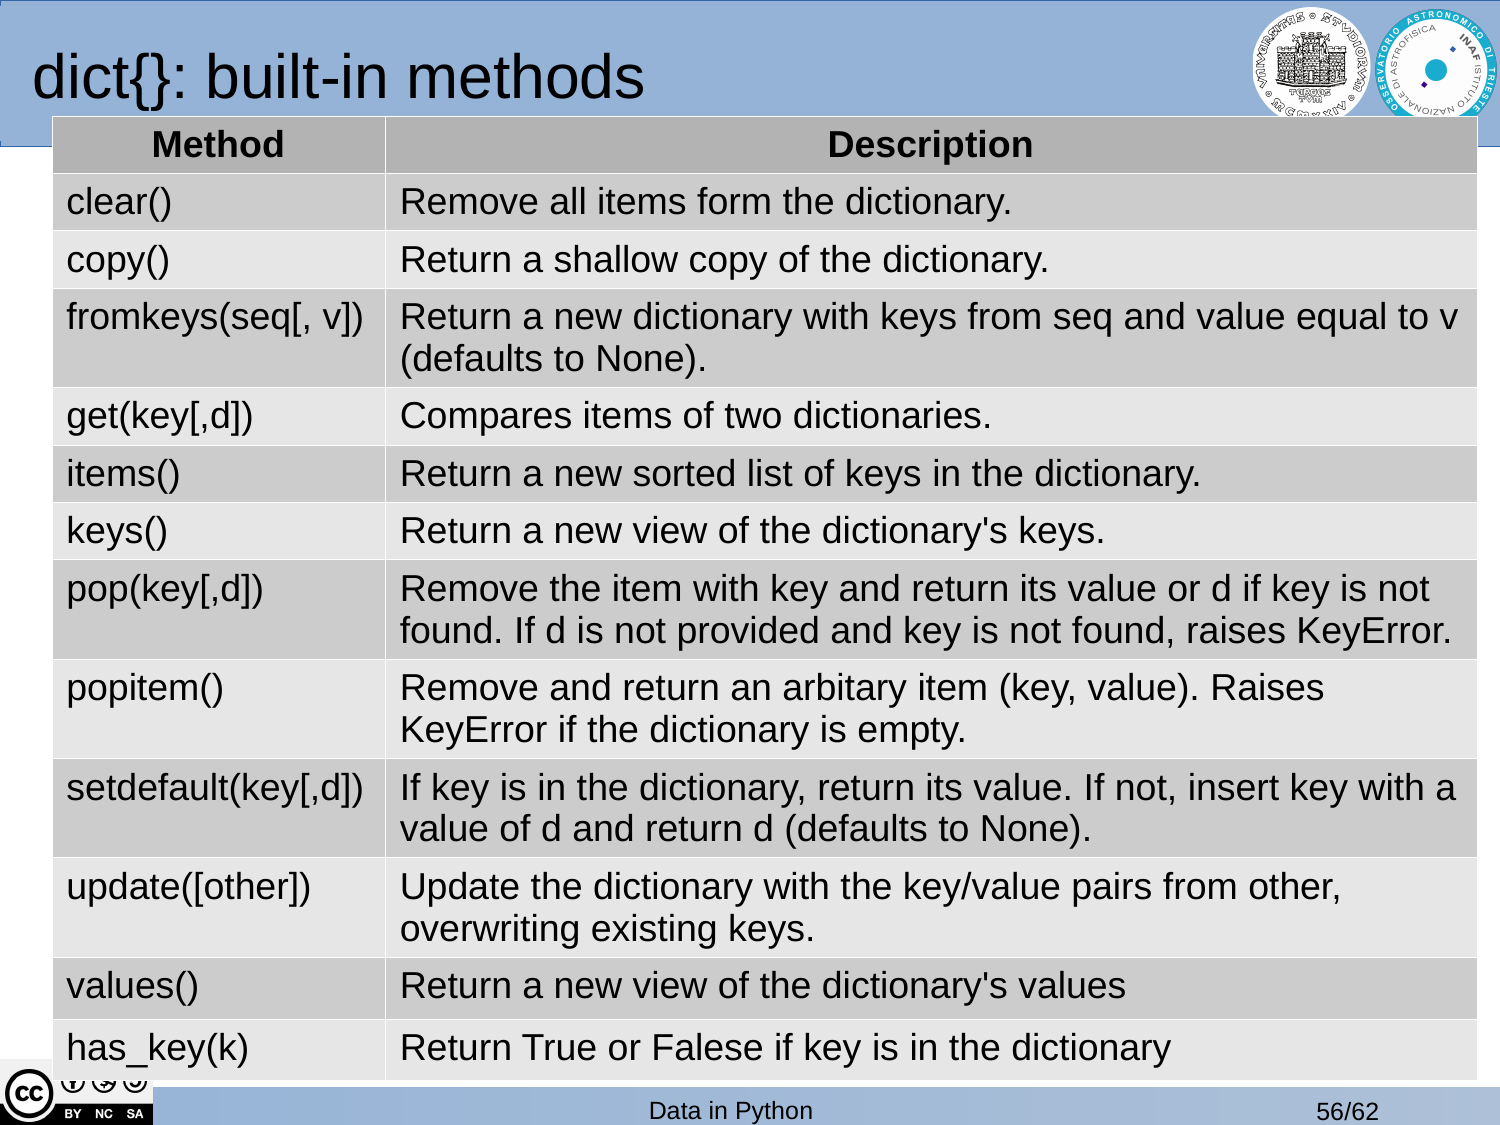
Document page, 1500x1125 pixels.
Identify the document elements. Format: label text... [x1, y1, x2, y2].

table_cell Remove all items form the dictionary. [386, 174, 1477, 230]
table_header Description [386, 117, 1477, 173]
table_cell clear() [53, 174, 385, 230]
table_cell copy() [53, 231, 385, 288]
table_cell update([other]) [53, 858, 385, 957]
table_cell Remove the item with key and return its value or d if key is not found. If d is not provided and key is not found, raises KeyError. [386, 560, 1477, 659]
table_cell pop(key[,d]) [53, 560, 385, 659]
table_cell popitem() [53, 660, 385, 758]
table_cell Return a new sorted list of keys in the dictionary. [386, 446, 1477, 502]
picture [1253, 0, 1500, 156]
table_cell Return a new view of the dictionary's values [386, 958, 1477, 1019]
text_box dict{}: built-in methods [0, 5, 1253, 141]
table_cell Return True or Falese if key is in the dictionary [386, 1020, 1477, 1080]
table_cell items() [53, 446, 385, 502]
table_cell fromkeys(seq[, v]) [53, 289, 385, 387]
table_cell Remove and return an arbitary item (key, value). Raises KeyError if the dictionary is empty. [386, 660, 1477, 758]
table_cell keys() [53, 503, 385, 559]
table_cell Compares items of two dictionaries. [386, 388, 1477, 445]
table_cell get(key[,d]) [53, 388, 385, 445]
table_header Method [53, 117, 385, 173]
picture [0, 1059, 153, 1125]
table_cell Return a shallow copy of the dictionary. [386, 231, 1477, 288]
table_cell Return a new view of the dictionary's keys. [386, 503, 1477, 559]
table_cell has_key(k) [53, 1020, 385, 1080]
table_cell Return a new dictionary with keys from seq and value equal to v (defaults to None). [386, 289, 1477, 387]
table_cell setdefault(key[,d]) [53, 759, 385, 857]
table_cell values() [53, 958, 385, 1019]
table_cell If key is in the dictionary, return its value. If not, insert key with a value of d and return d (defaults to None). [386, 759, 1477, 857]
table_cell Update the dictionary with the key/value pairs from other, overwriting existing keys. [386, 858, 1477, 957]
